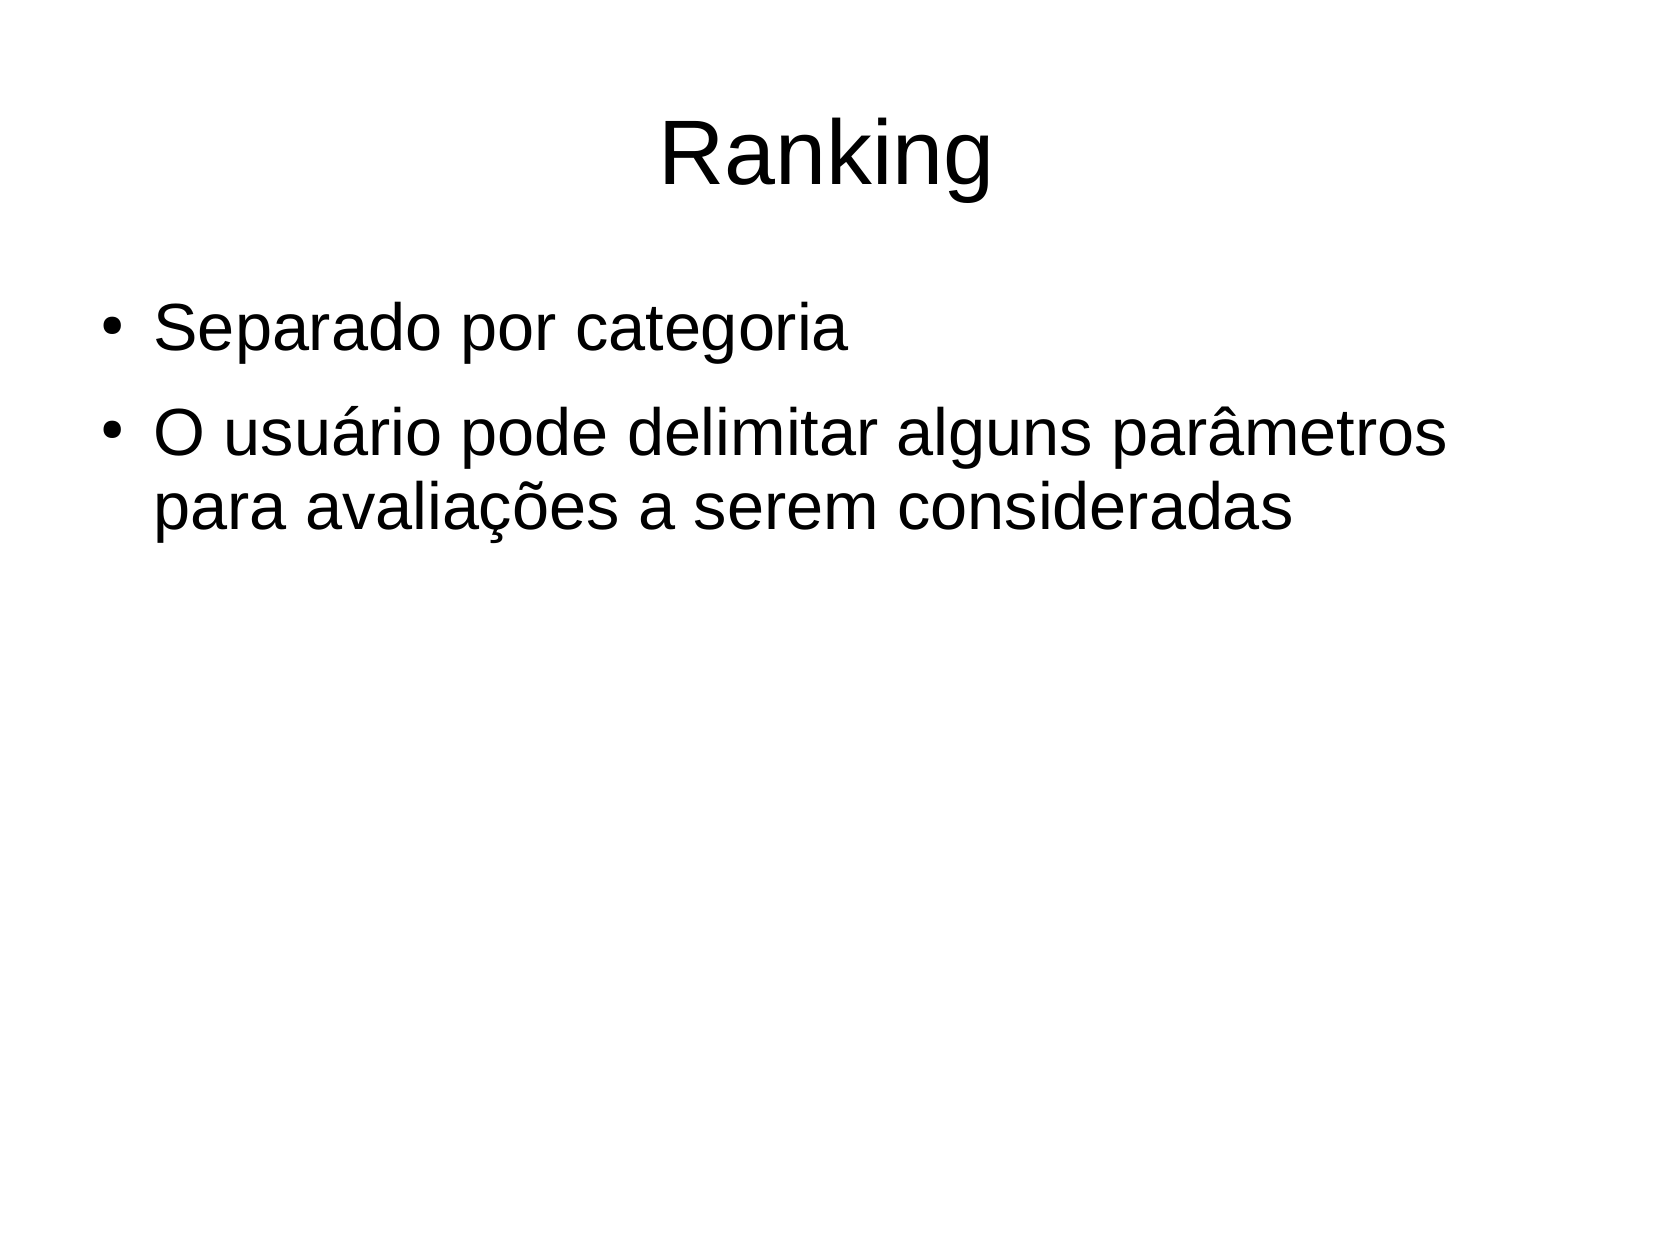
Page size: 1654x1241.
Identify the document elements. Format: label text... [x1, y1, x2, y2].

title Ranking [82, 49, 1571, 257]
list Separado por categoria O usuário pode delimitar alguns parâmetros para avaliações a serem consideradas [82, 290, 1571, 1010]
